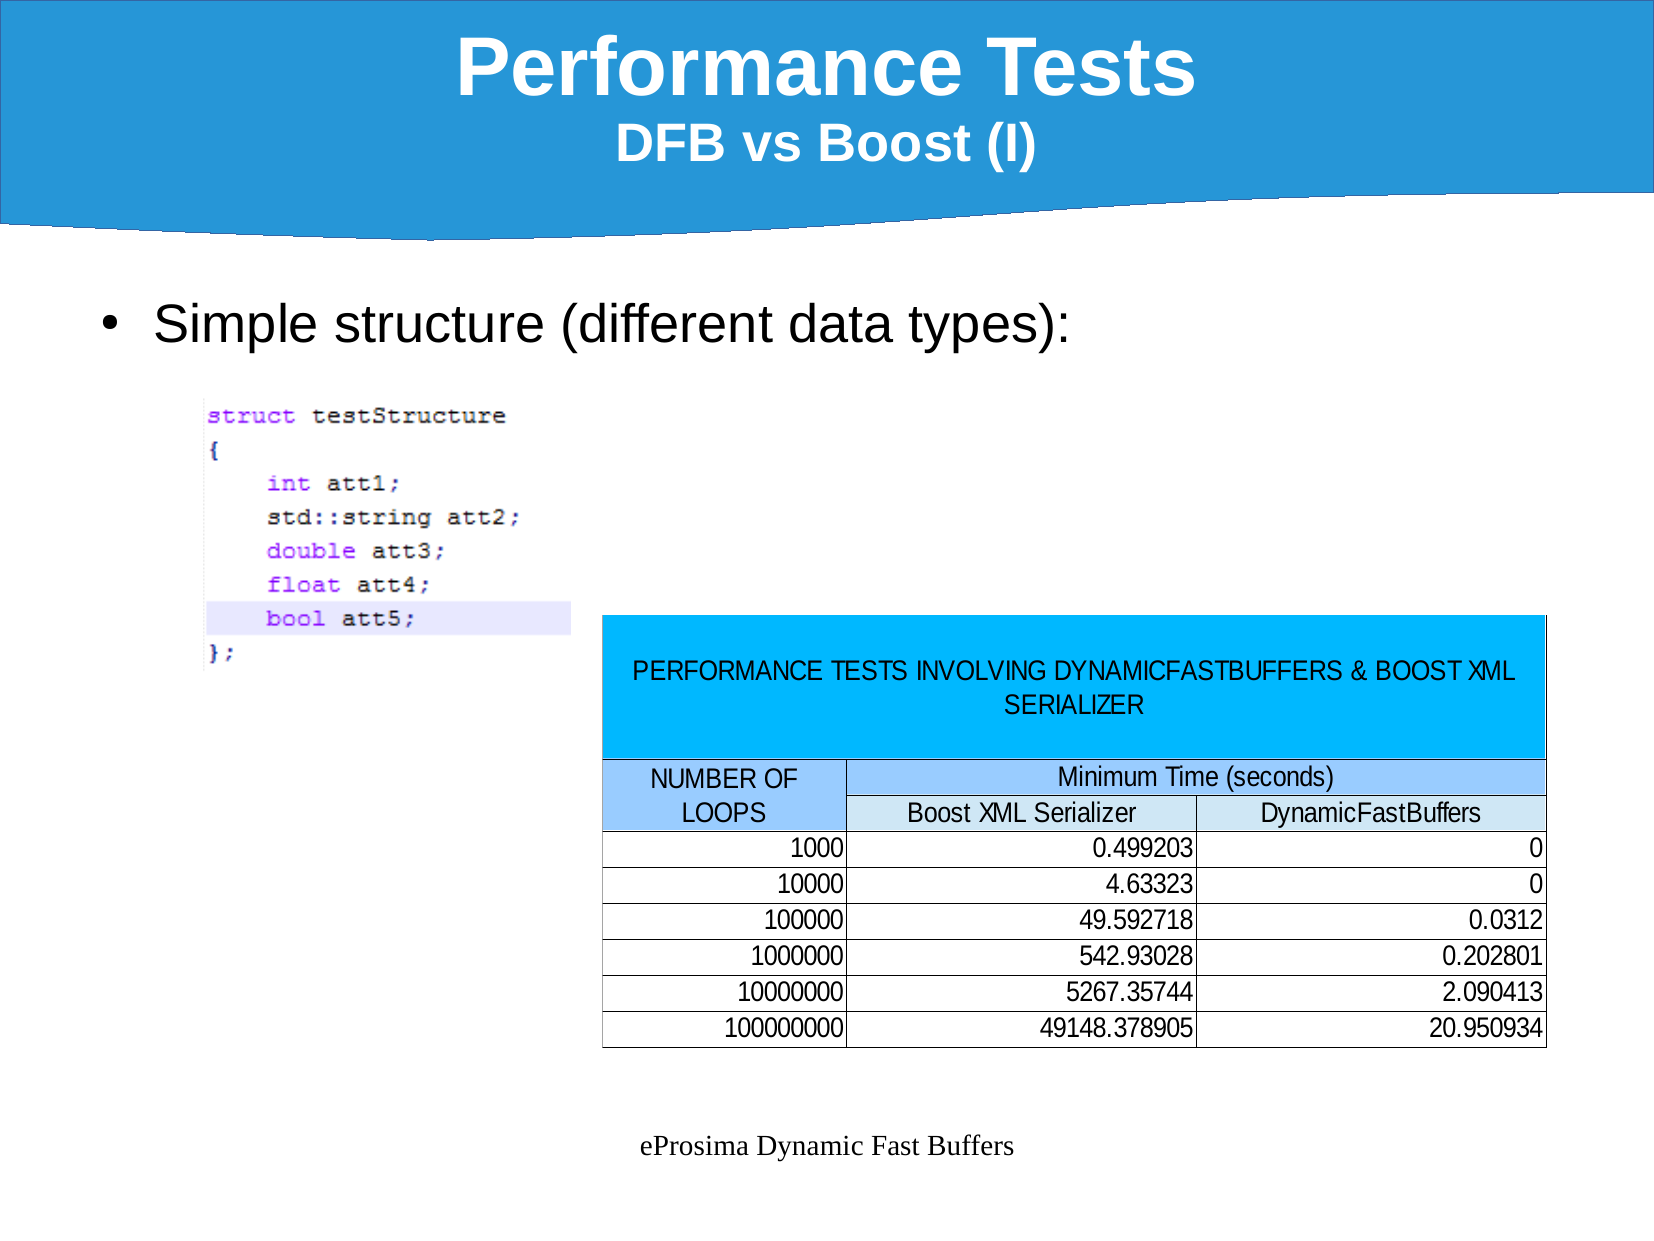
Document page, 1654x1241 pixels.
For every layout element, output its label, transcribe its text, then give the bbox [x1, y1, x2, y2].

picture [203, 397, 571, 673]
list Simple structure (different data types): [82, 293, 1571, 1063]
picture [602, 615, 1548, 1051]
text_box Performance Tests DFB vs Boost (I) [0, 0, 1654, 241]
